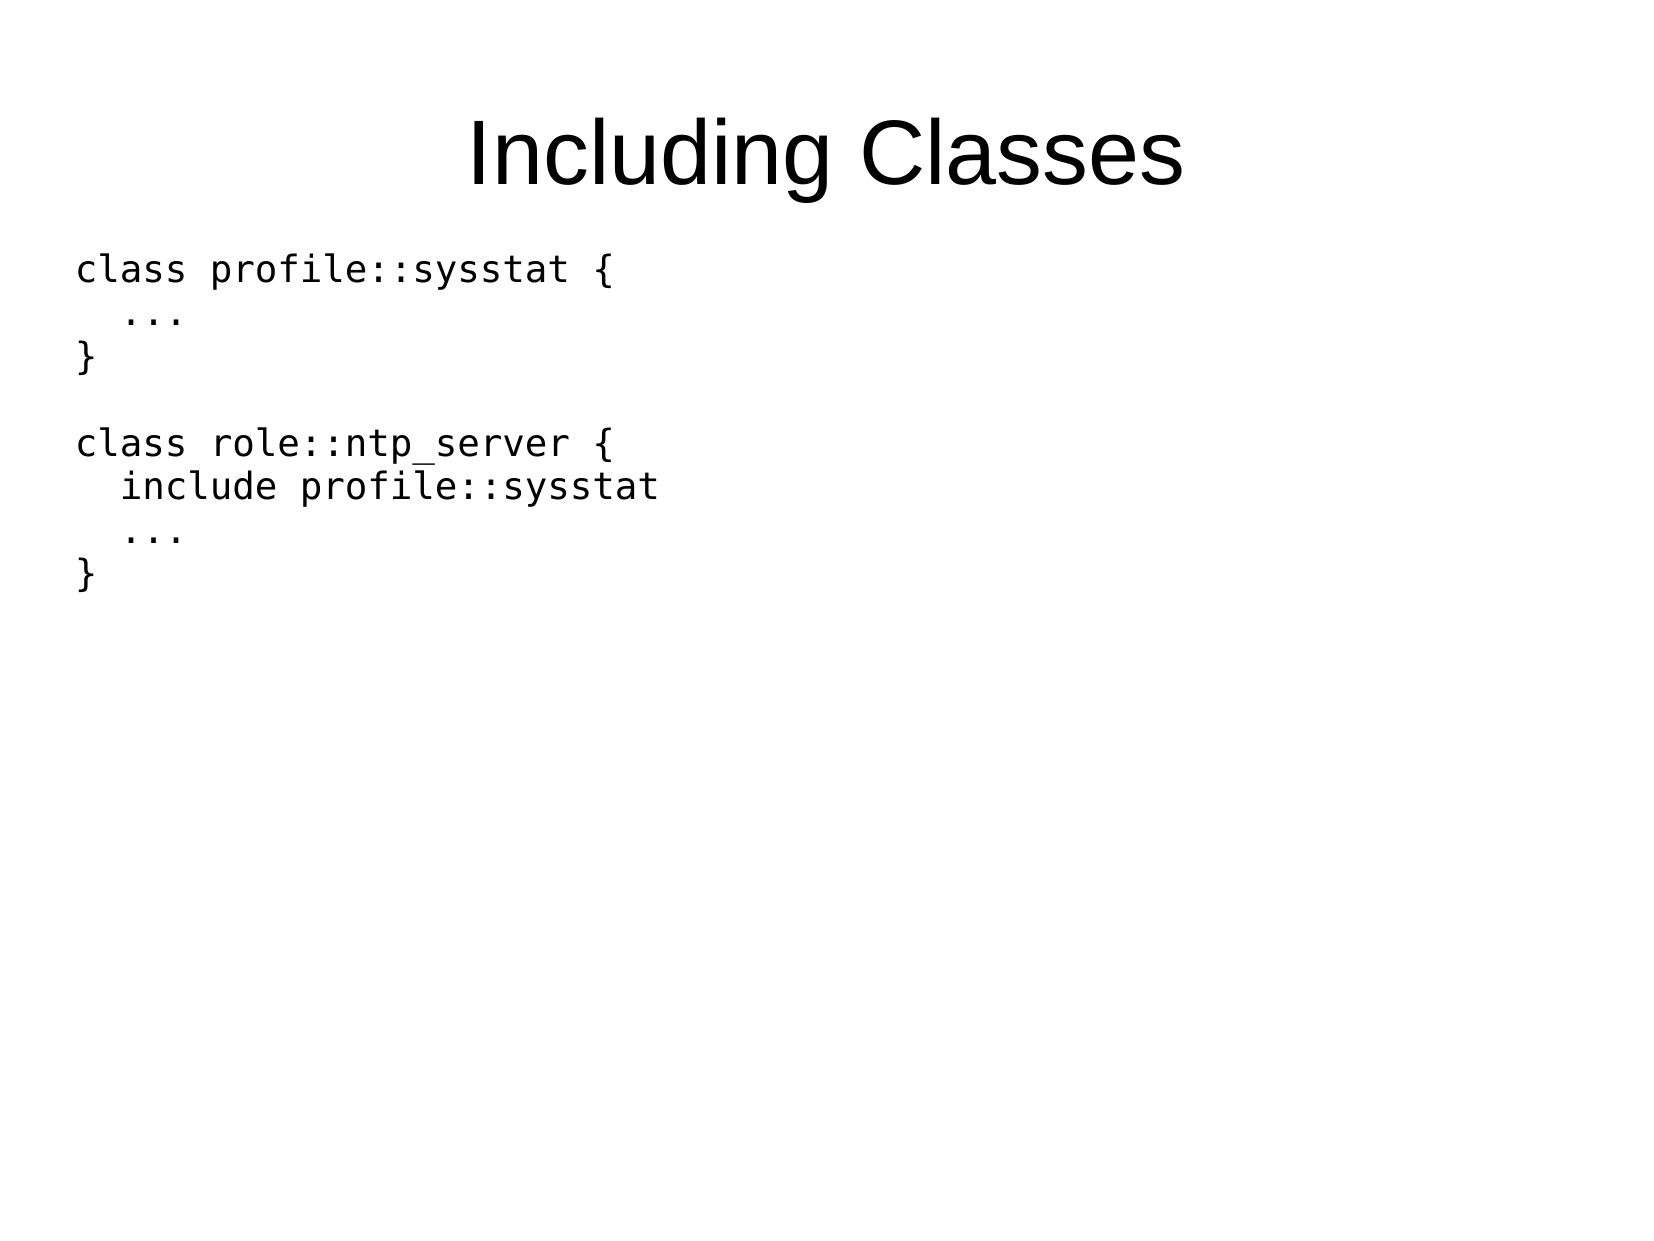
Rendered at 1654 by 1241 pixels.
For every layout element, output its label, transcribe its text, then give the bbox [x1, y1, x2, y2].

title Including Classes [82, 49, 1571, 240]
text_box class profile::sysstat { ... } class role::ntp_server { include profile::sysstat ... } [60, 240, 1591, 1111]
